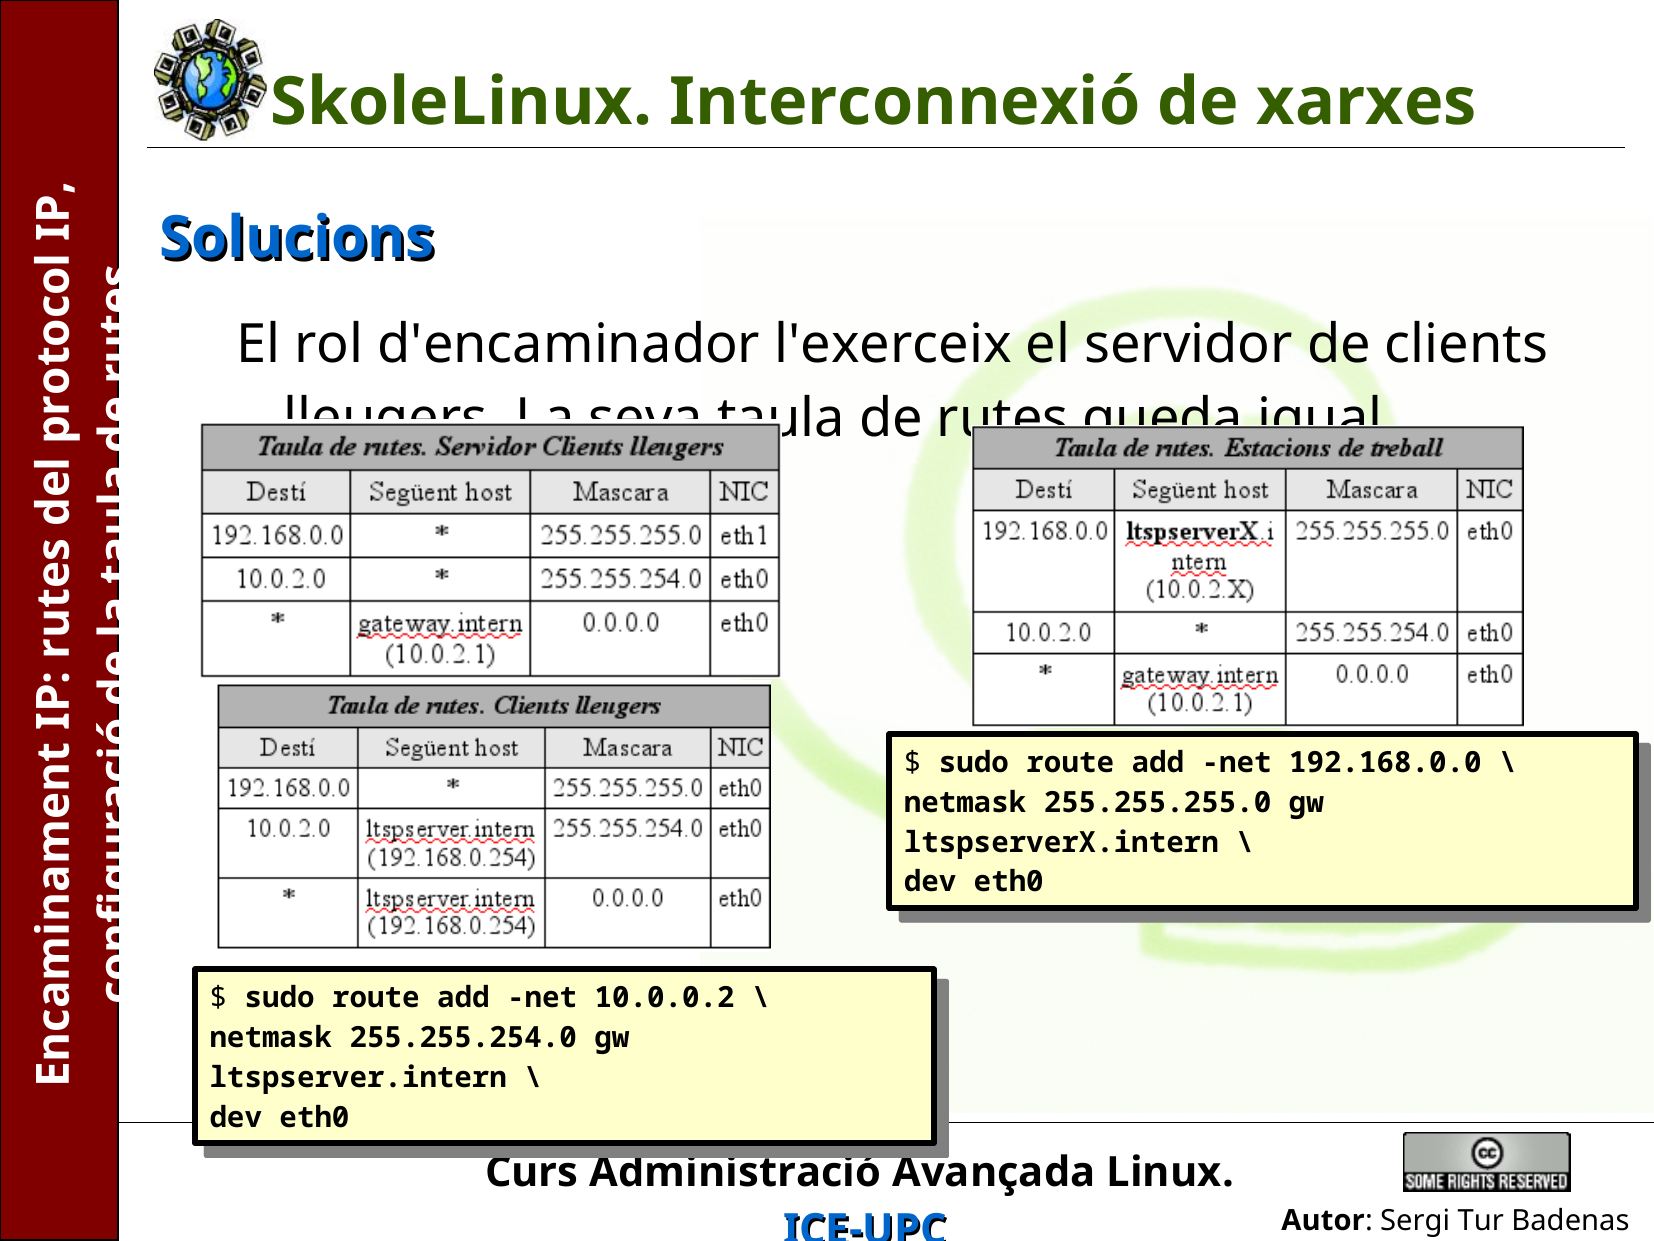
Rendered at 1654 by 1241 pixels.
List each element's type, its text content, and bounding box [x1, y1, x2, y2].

picture [1403, 1132, 1571, 1192]
picture [949, 217, 1654, 1113]
picture [154, 19, 268, 49]
text_box $ sudo route add -net 192.168.0.0 \ netmask 255.255.255.0 gw ltspserverX.intern \ dev eth0 [889, 734, 1636, 867]
text_box $ sudo route add -net 10.0.0.2 \ netmask 255.255.254.0 gw ltspserver.intern \ dev eth0 [194, 969, 934, 1102]
picture [198, 419, 782, 679]
title SkoleLinux. Interconnexió de xarxes [129, 49, 1619, 148]
picture [213, 680, 771, 952]
picture [971, 425, 1524, 728]
list Solucions El rol d'encaminador l'exerceix el servidor de clients lleugers. La seva taula de rutes queda igual. [141, 195, 1630, 1046]
